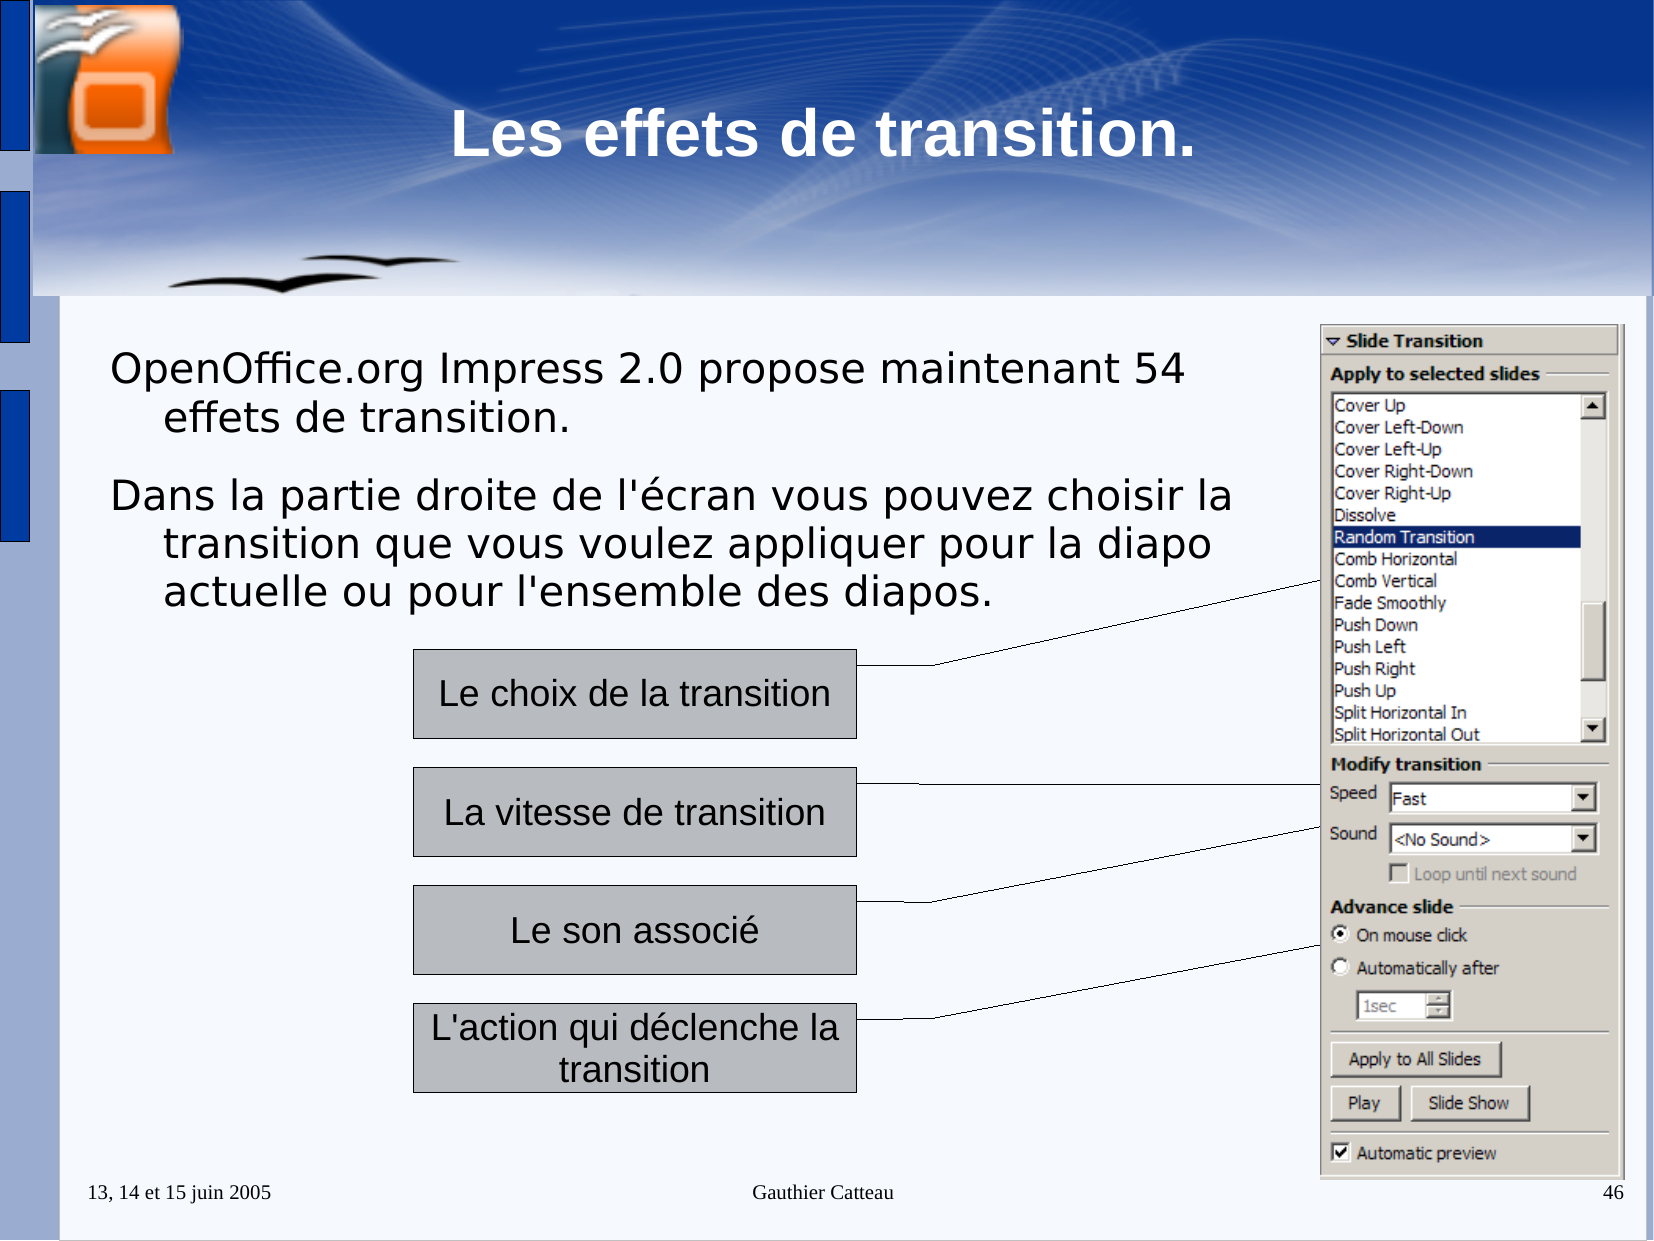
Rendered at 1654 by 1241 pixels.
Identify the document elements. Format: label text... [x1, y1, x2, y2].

text_box Le choix de la transition [413, 580, 1320, 738]
picture [1320, 324, 1625, 1180]
text_box L'action qui déclenche la transition [413, 944, 1320, 1093]
picture [33, 0, 1654, 296]
list OpenOffice.org Impress 2.0 propose maintenant 54 effets de transition. Dans la partie droite de l'écran vous pouvez choisir la transition que vous voulez appliquer pour la diapo actuelle ou pour l'ensemble des diapos. [1139, 585, 1300, 621]
title Les effets de transition. [118, 29, 1531, 237]
text_box Le son associé [413, 826, 1320, 974]
text_box La vitesse de transition [413, 768, 1320, 856]
list OpenOffice.org Impress 2.0 propose maintenant 54 effets de transition. Dans la partie droite de l'écran vous pouvez choisir la transition que vous voulez appliquer pour la diapo actuelle ou pour l'ensemble des diapos. [92, 344, 1300, 621]
